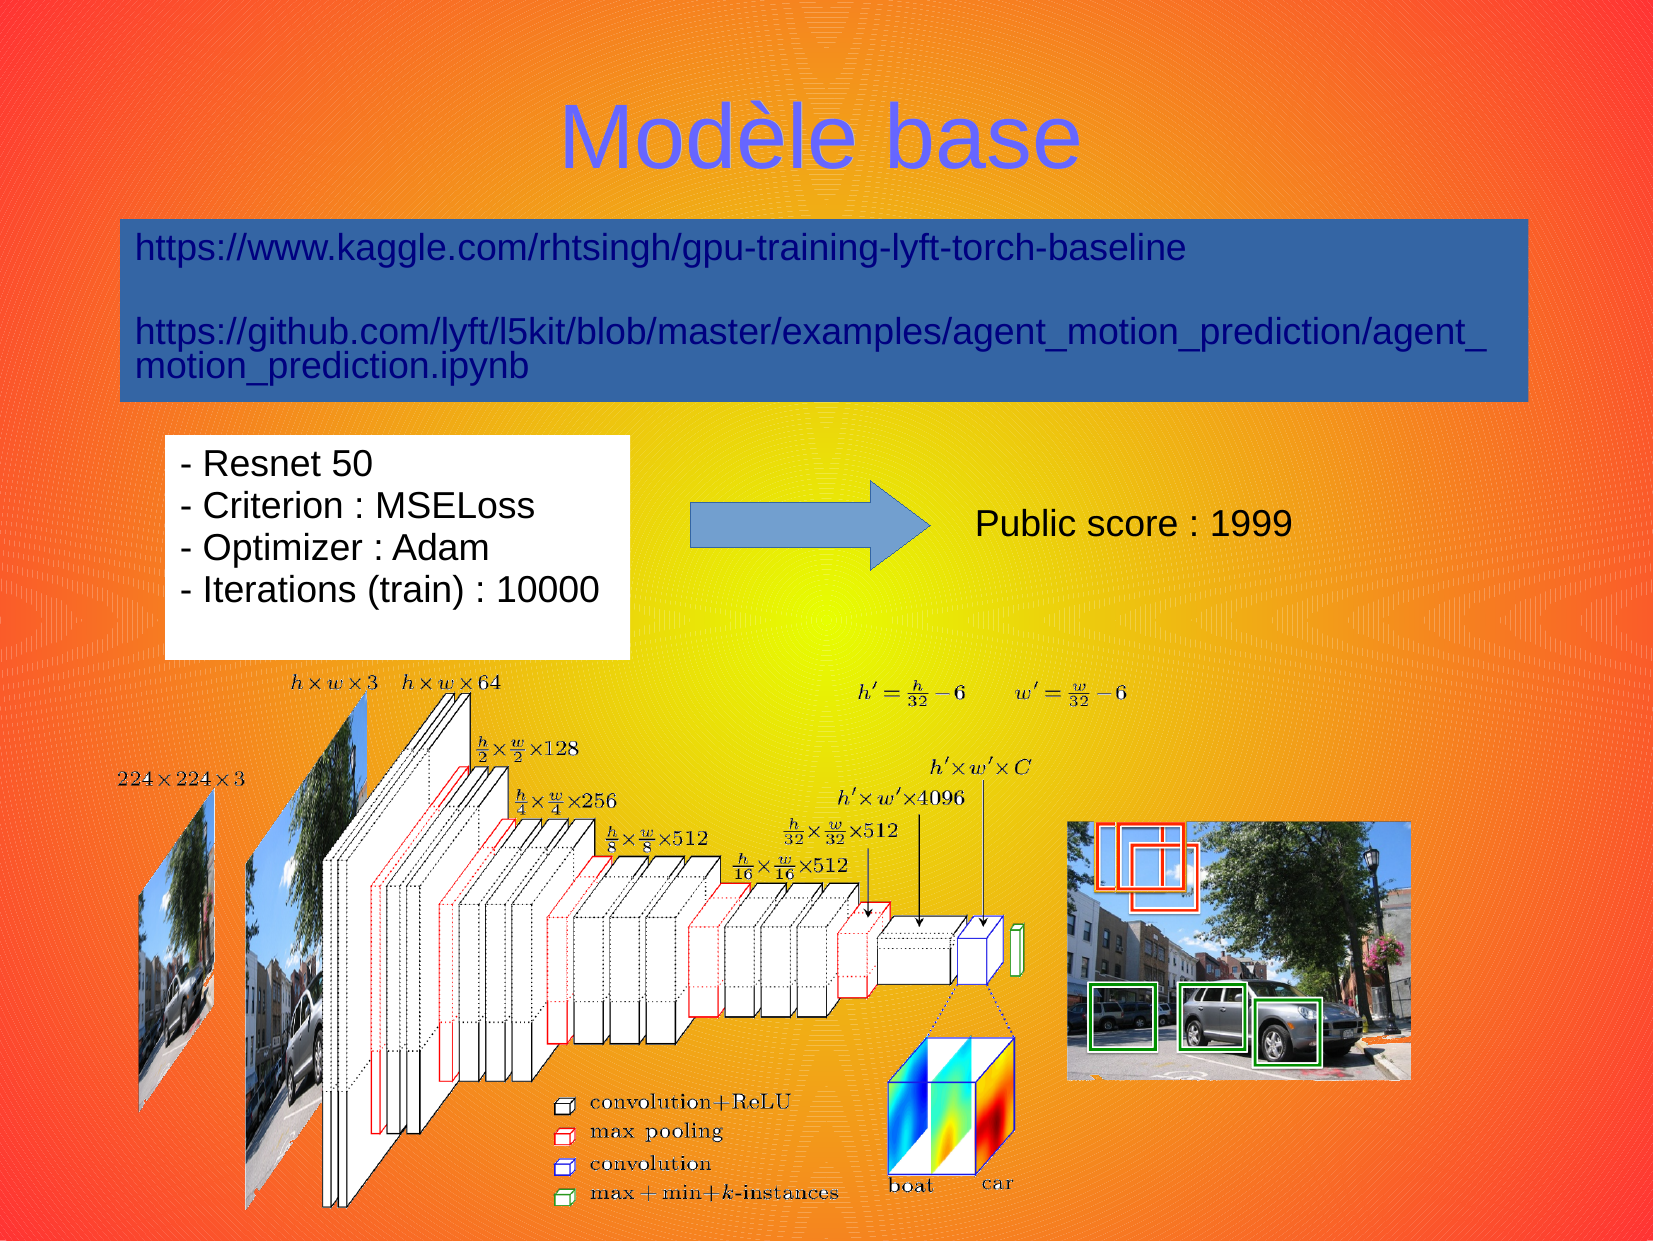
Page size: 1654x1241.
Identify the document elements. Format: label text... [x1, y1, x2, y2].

text_box - Resnet 50 - Criterion : MSELoss - Optimizer : Adam - Iterations (train) : 10000 [165, 435, 631, 660]
title Modèle base [90, 32, 1578, 241]
text_box https://www.kaggle.com/rhtsingh/gpu-training-lyft-torch-baseline https://github.com/lyft/l5kit/blob/master/examples/agent_motion_prediction/agent_motion_prediction.ipynb [120, 219, 1529, 402]
text_box [690, 480, 931, 571]
text_box Public score : 1999 [960, 495, 1456, 553]
picture [117, 674, 1411, 1210]
